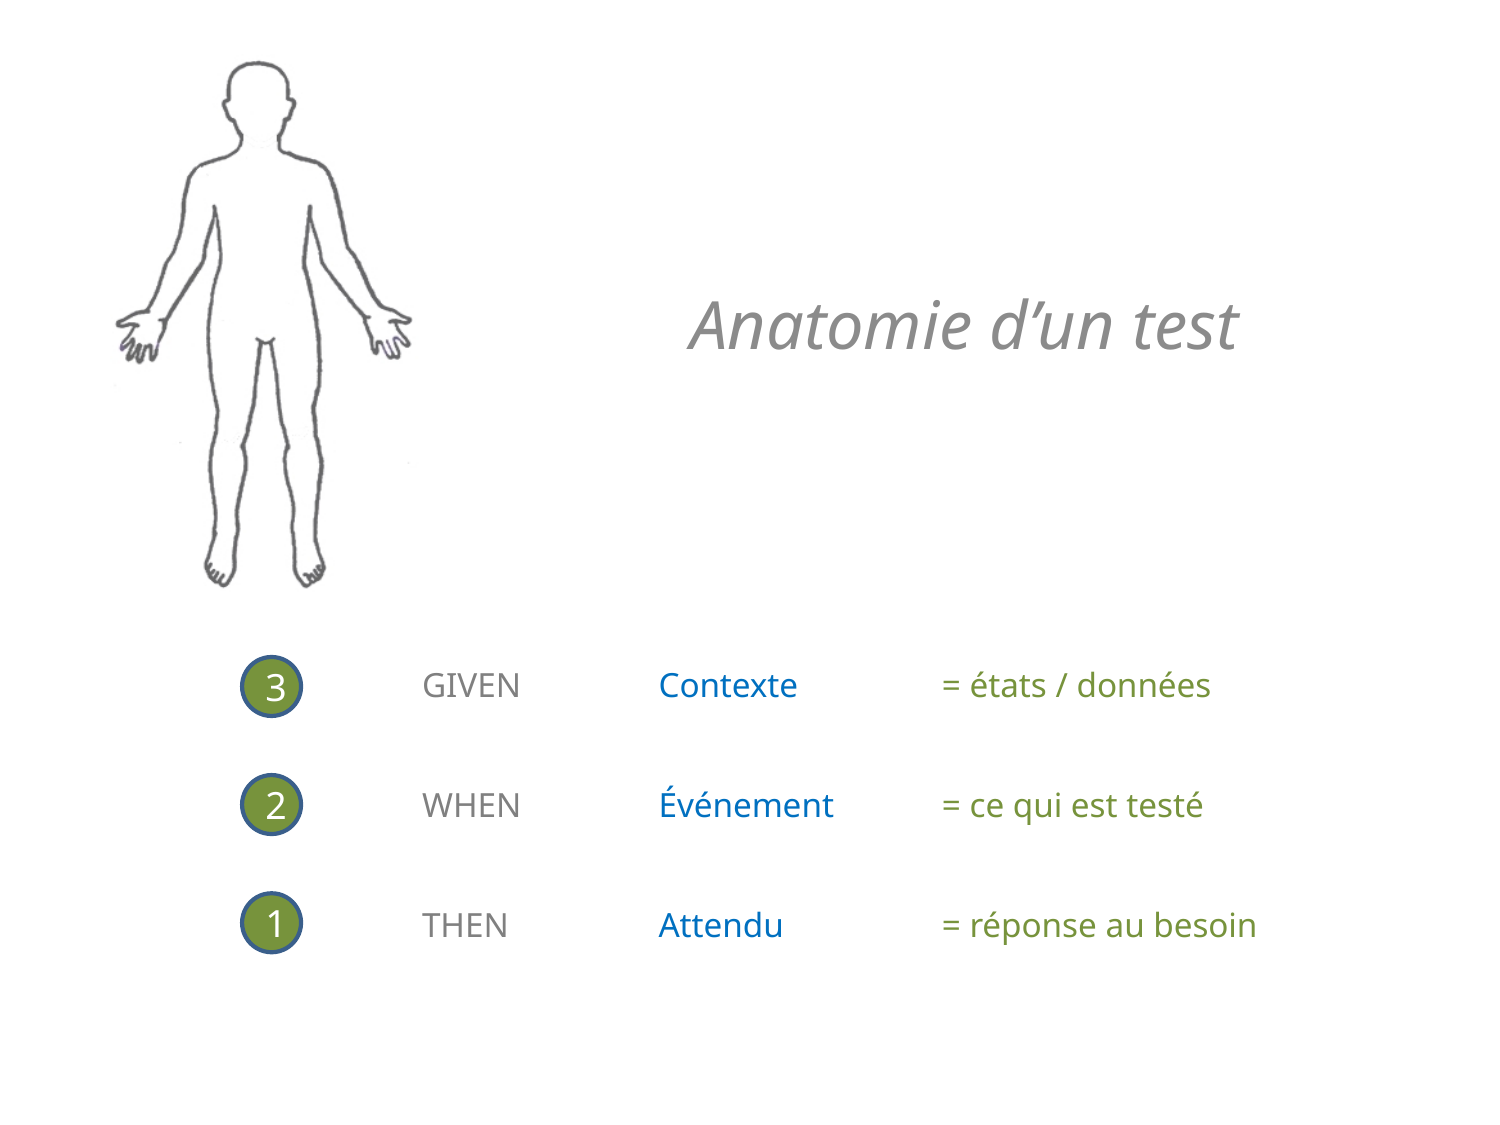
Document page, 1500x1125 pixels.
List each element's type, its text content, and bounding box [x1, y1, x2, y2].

text_box Contexte Événement Attendu [643, 656, 880, 992]
text_box GIVEN WHEN THEN [407, 656, 620, 992]
text_box 1 [242, 893, 302, 953]
text_box = états / données = ce qui est testé = réponse au besoin [927, 656, 1424, 952]
text_box 3 [242, 656, 302, 716]
text_box 2 [242, 775, 302, 835]
picture [110, 54, 431, 592]
text_box Anatomie d’un test [506, 87, 1424, 559]
